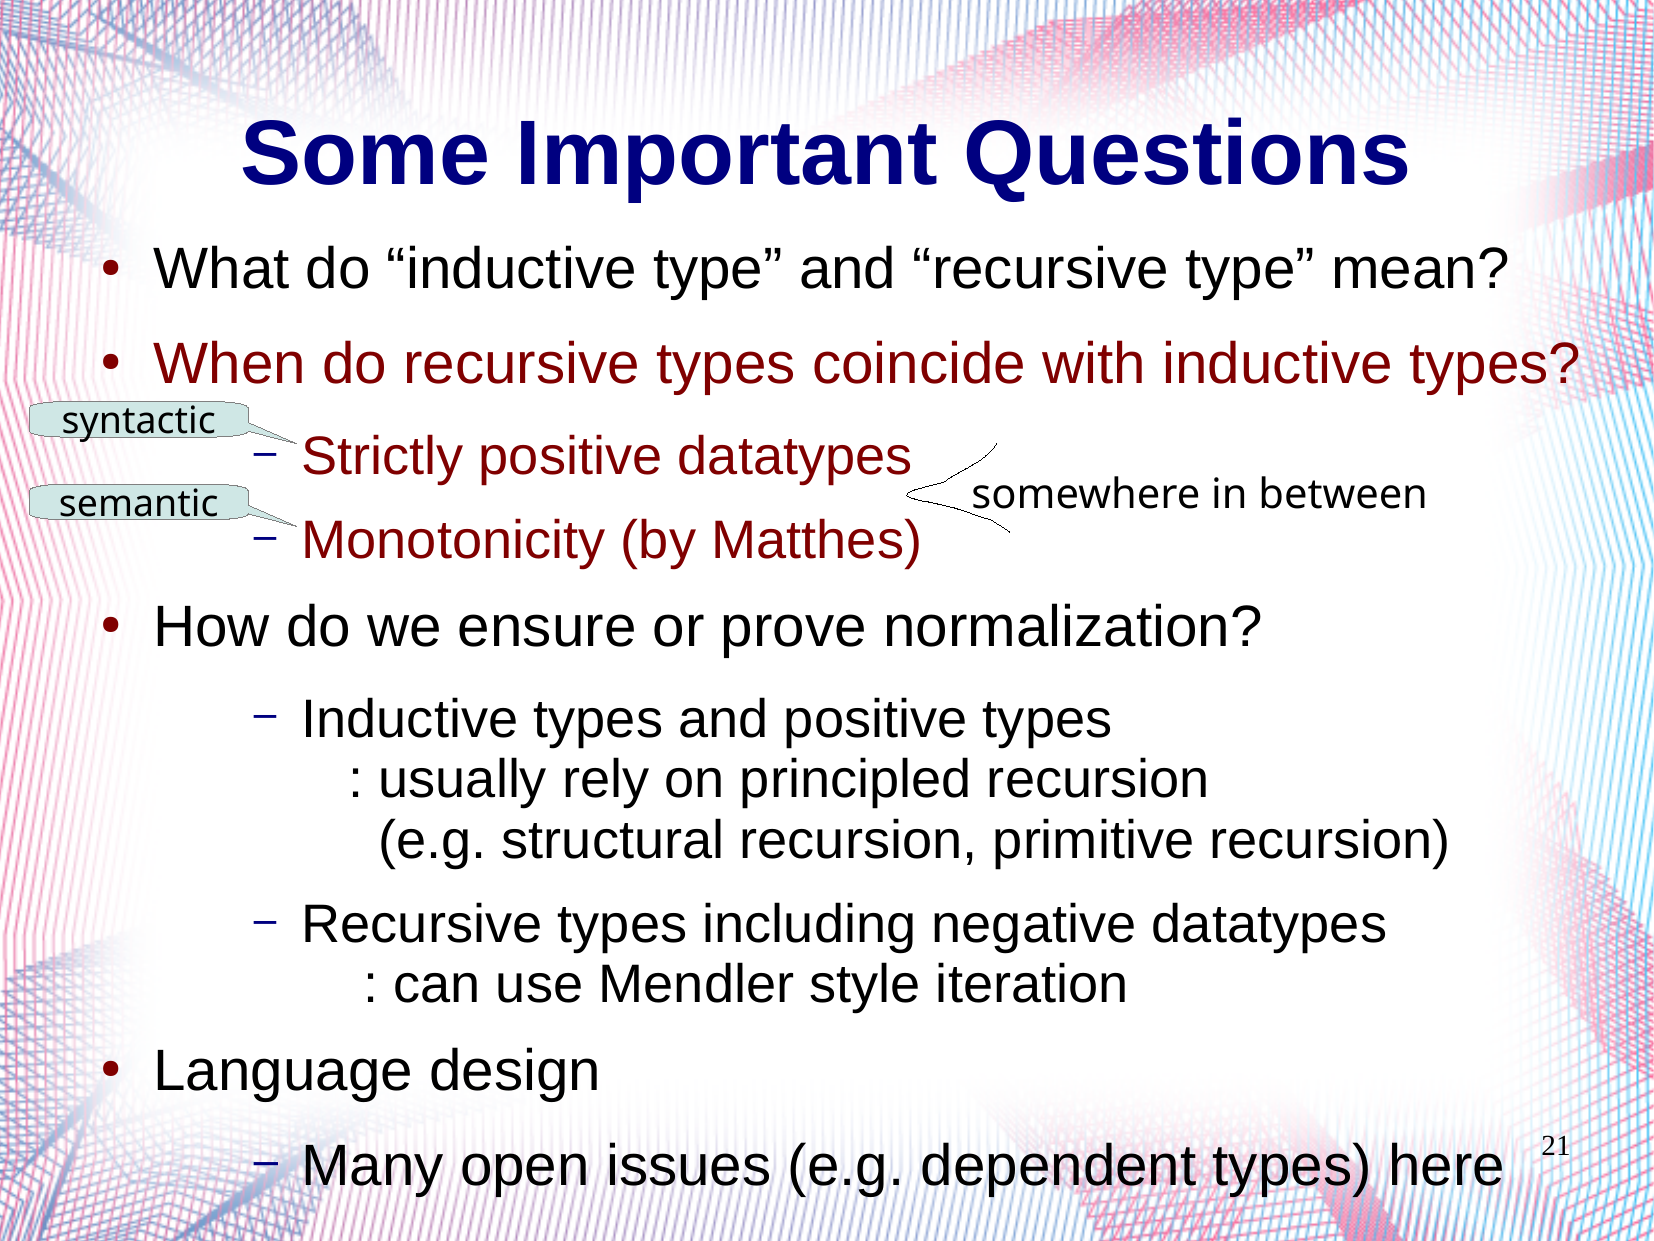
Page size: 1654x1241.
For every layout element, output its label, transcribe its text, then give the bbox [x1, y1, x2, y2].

text_box syntactic [29, 401, 297, 444]
title Some Important Questions [82, 49, 1571, 236]
text_box somewhere in between [956, 456, 1312, 520]
text_box semantic [29, 484, 297, 527]
list What do “inductive type” and “recursive type” mean? When do recursive types coincide with inductive types? Strictly positive datatypes Monotonicity (by Matthes) How do we ensure or prove normalization? Inductive types and positive types : usually rely on principled recursion (e.g. structural recursion, primitive recursion) Recursive types including negative datatypes : can use Mendler style iteration Language design Many open issues (e.g. dependent types) here [64, 236, 1589, 1198]
picture [0, 0, 1654, 1241]
